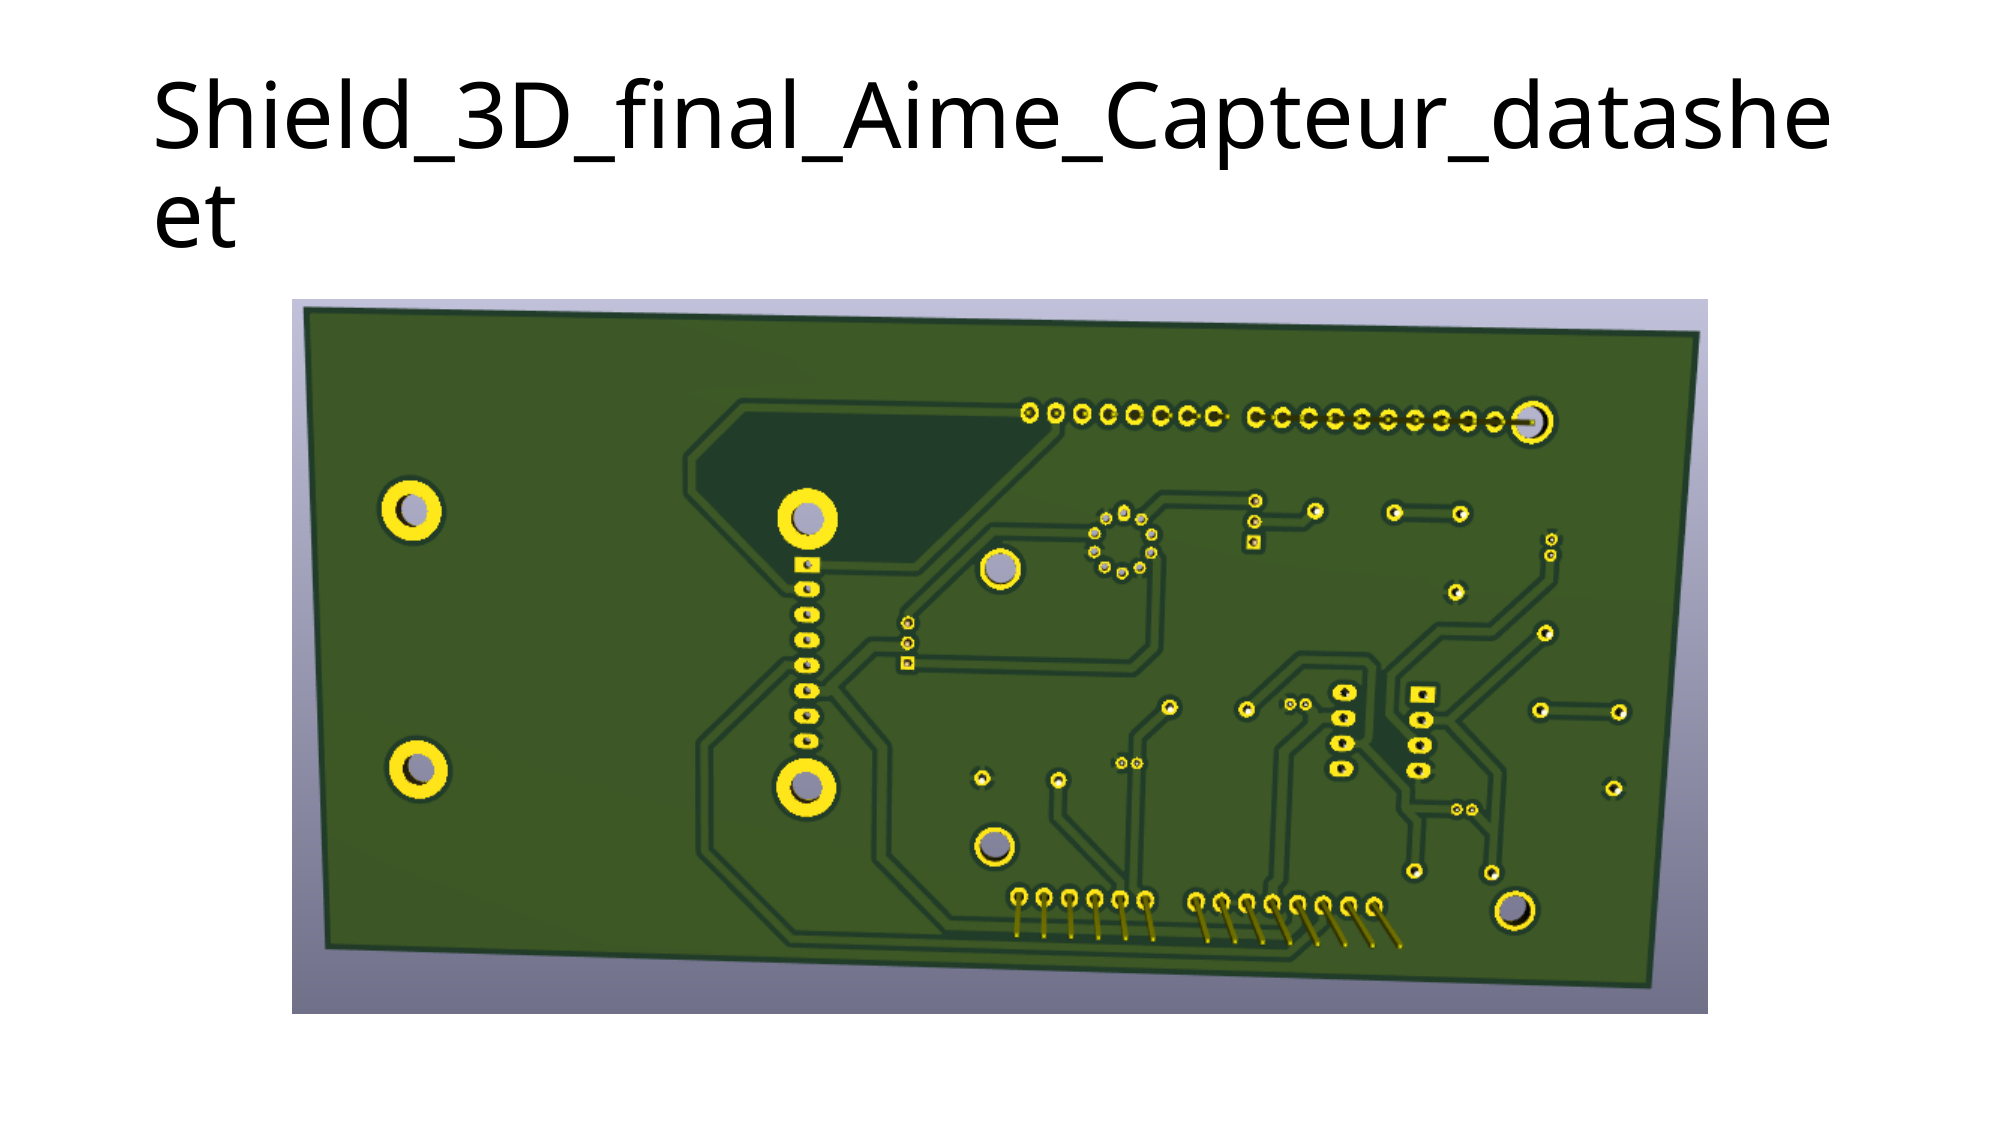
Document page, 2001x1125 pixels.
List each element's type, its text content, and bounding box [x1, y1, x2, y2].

picture [292, 299, 1708, 1014]
title Shield_3D_final_Aime_Capteur_datasheet [137, 59, 1863, 278]
